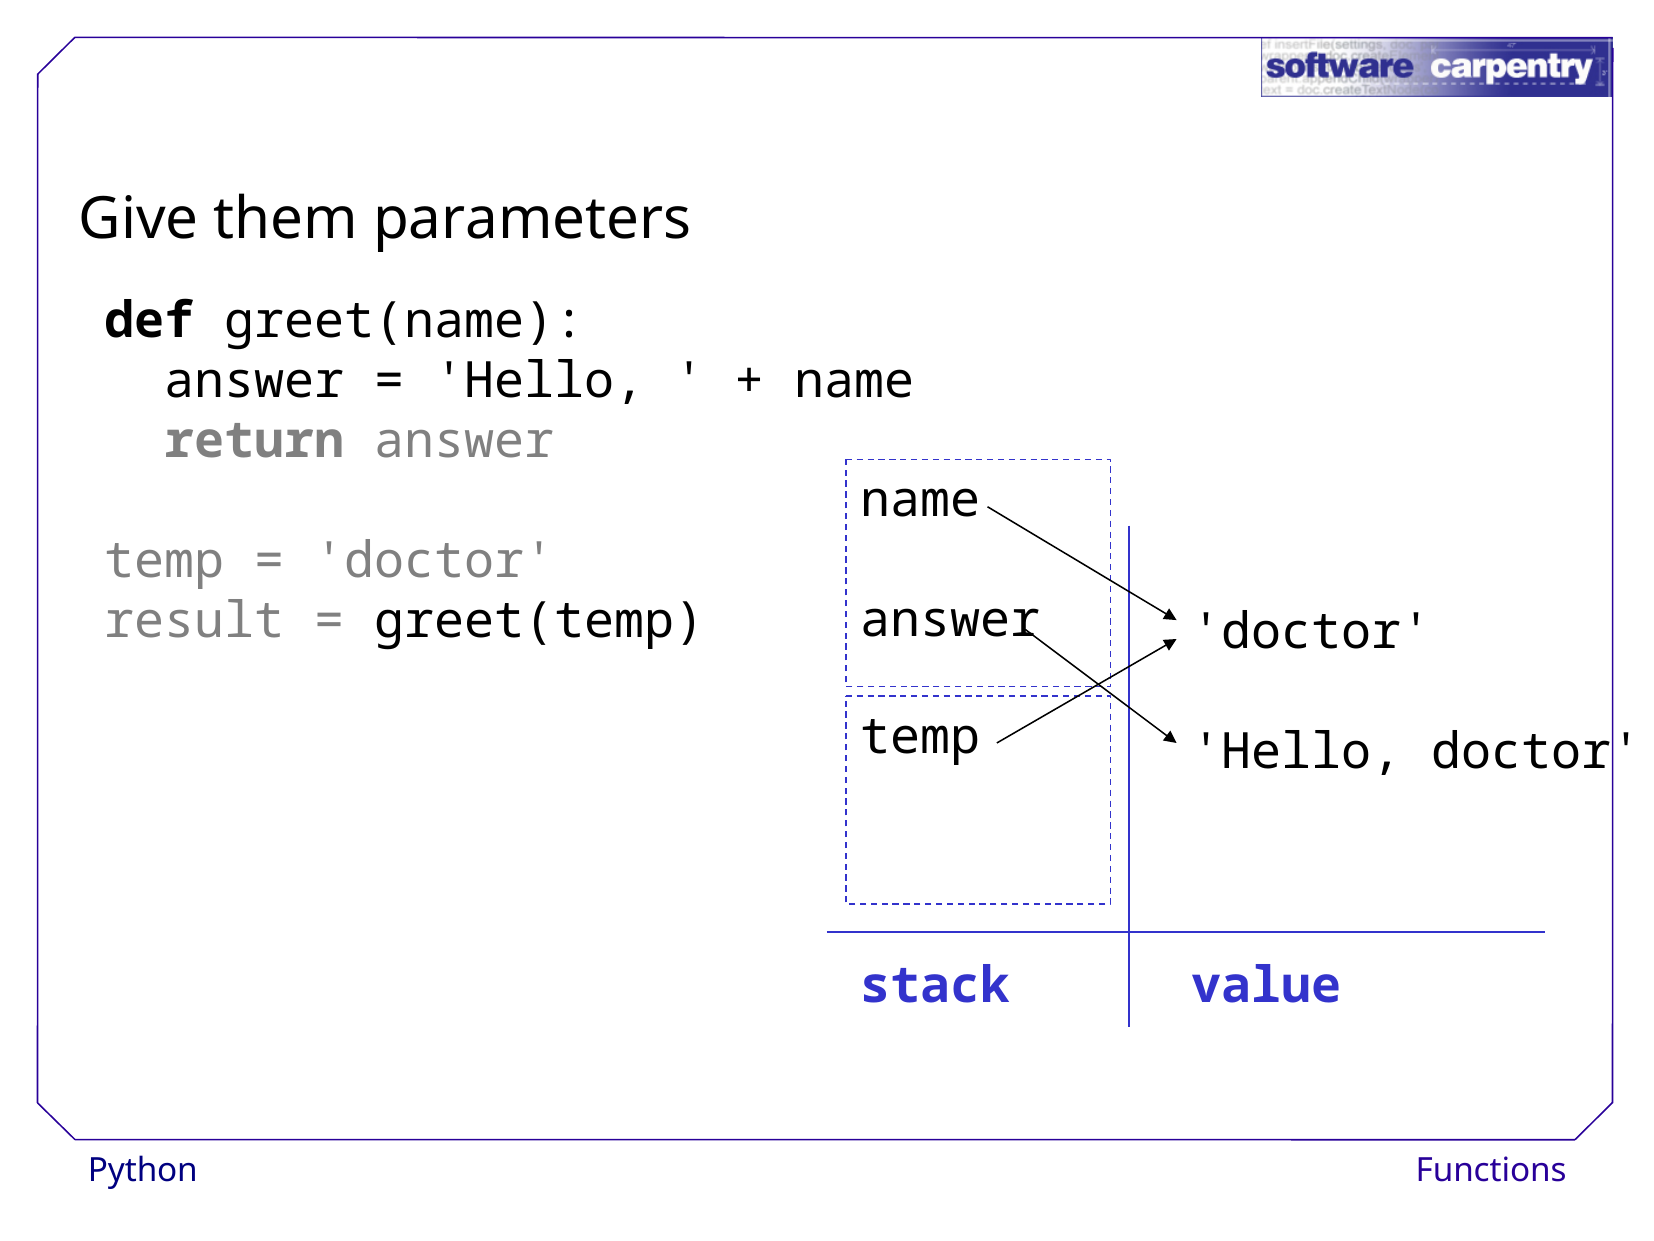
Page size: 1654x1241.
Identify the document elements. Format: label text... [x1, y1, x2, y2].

text_box temp [845, 695, 1111, 904]
text_box stack [845, 950, 1111, 1027]
text_box 'doctor' 'Hello, doctor' [1176, 591, 1583, 819]
text_box def greet(name): answer = 'Hello, ' + name return answer temp = 'doctor' result = greet(temp) [89, 279, 790, 800]
picture [1261, 39, 1613, 97]
text_box name answer [845, 459, 1111, 687]
text_box value [1176, 950, 1442, 1027]
text_box Give them parameters [63, 138, 857, 259]
